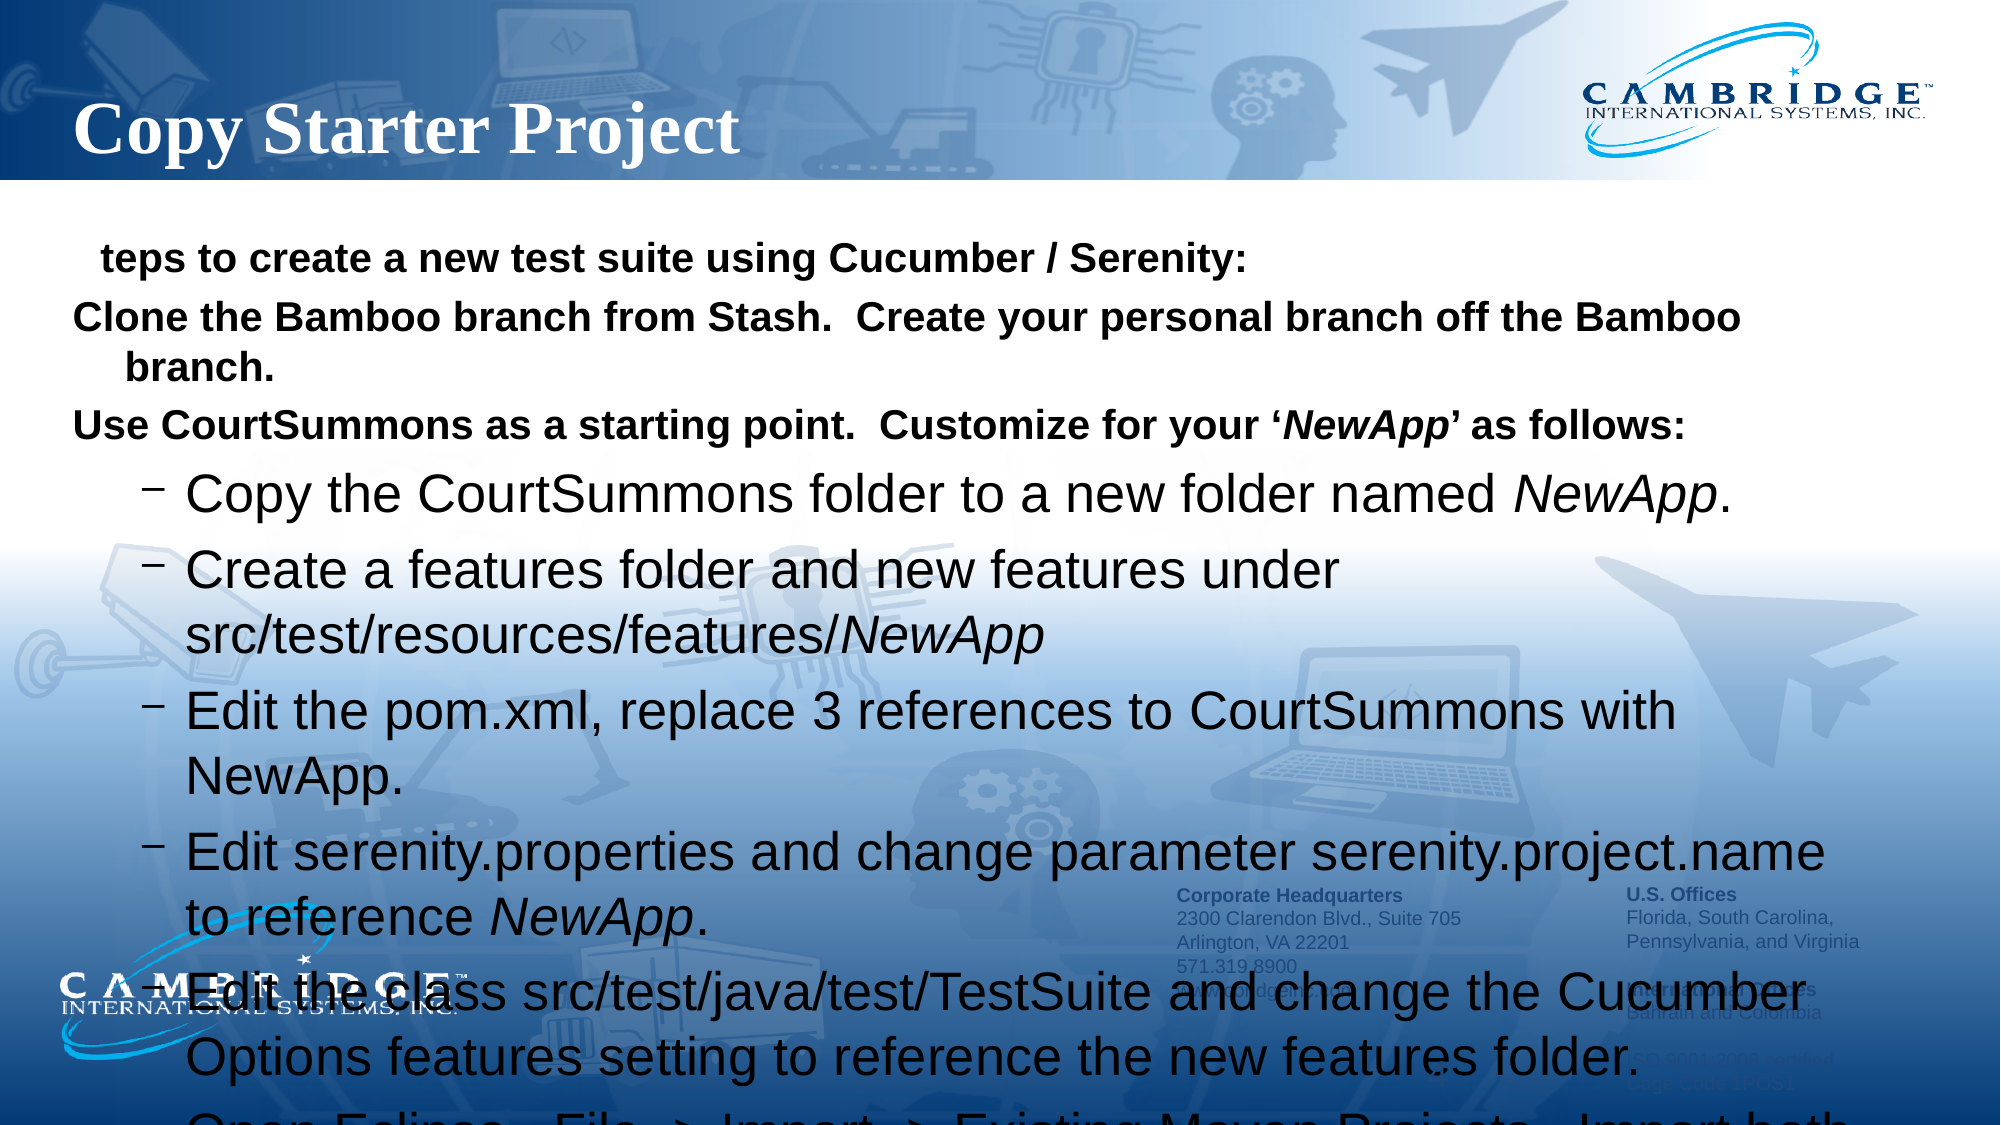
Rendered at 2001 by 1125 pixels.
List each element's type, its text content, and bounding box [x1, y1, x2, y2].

picture [1771, 1010, 1776, 1018]
slide_number <number> [1412, 1042, 1863, 1103]
title Copy Starter Project [57, 70, 1522, 223]
list Steps to create a new test suite using Cucumber / Serenity: Clone the Bamboo branch from Stash. Create your personal branch off the Bamboo branch. Use CourtSummons as a starting point. Customize for your ‘NewApp’ as follows: Copy the CourtSummons folder to a new folder named NewApp. Create a features folder and new features under src/test/resources/features/NewApp Edit the pom.xml, replace 3 references to CourtSummons with NewApp. Edit serenity.properties and change parameter serenity.project.name to reference NewApp. Edit the class src/test/java/test/TestSuite and change the Cucumber Options features setting to reference the new features folder. Open Eclipse. File -> Import -> Existing Maven Projects. Import both NewApp and PARENT. [57, 223, 1900, 1005]
picture [1346, 1118, 1364, 1125]
picture [0, 451, 2000, 1125]
picture [0, 0, 1995, 180]
picture [194, 1117, 218, 1125]
